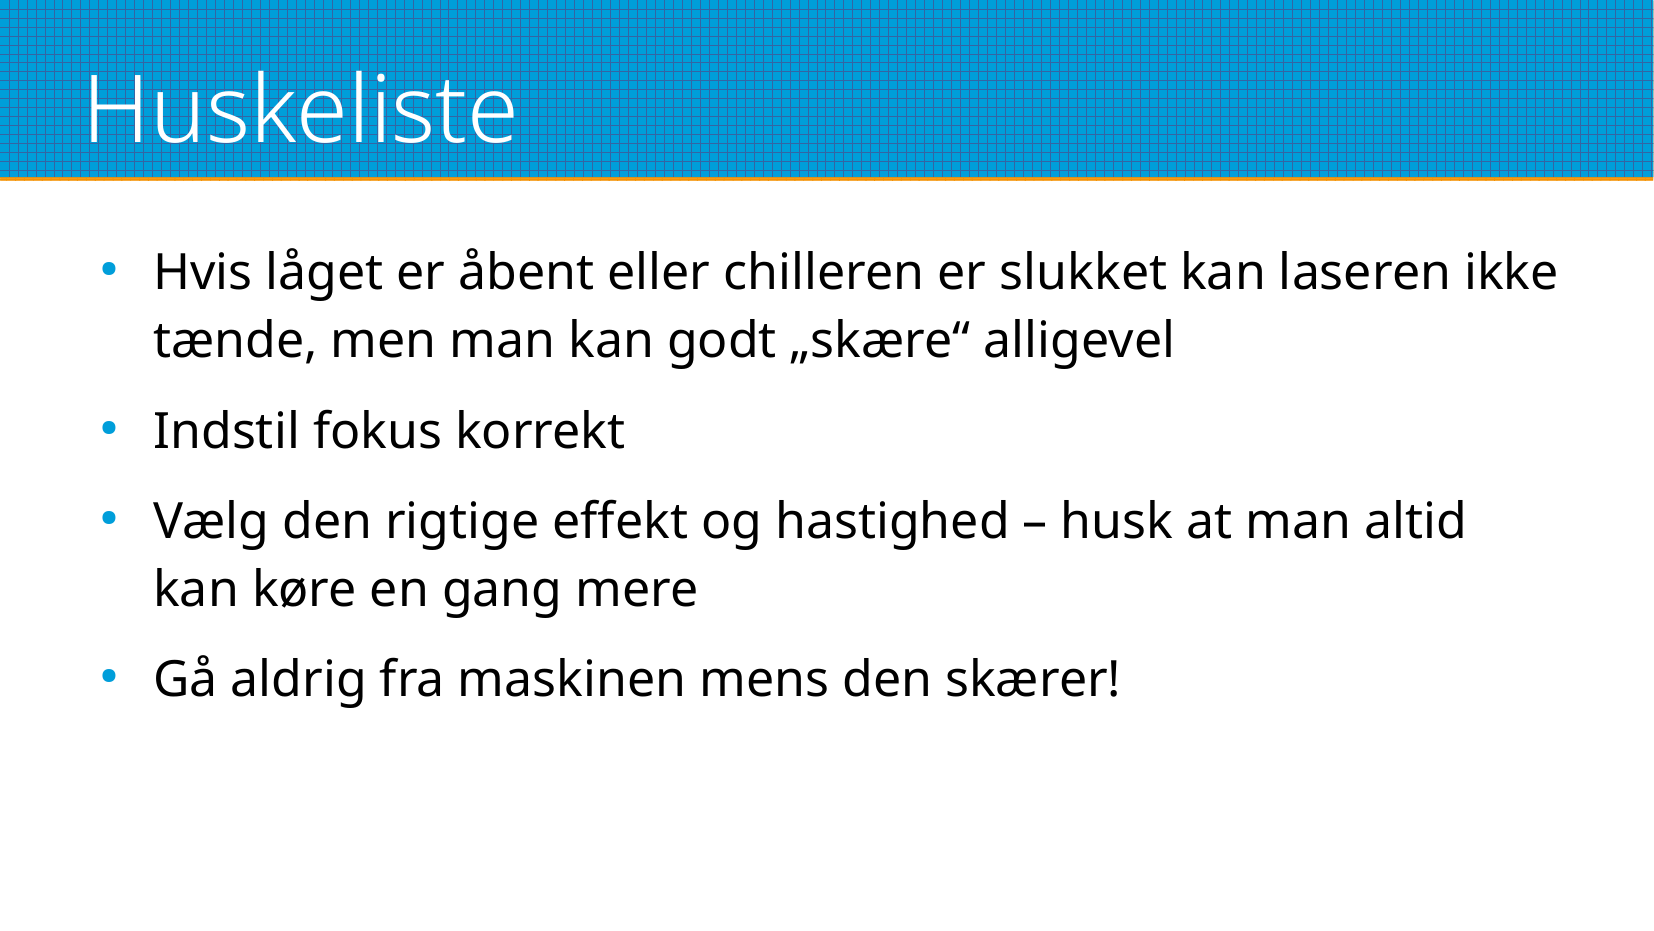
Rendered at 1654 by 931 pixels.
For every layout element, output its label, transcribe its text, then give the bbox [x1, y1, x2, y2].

list Hvis låget er åbent eller chilleren er slukket kan laseren ikke tænde, men man kan godt „skære“ alligevel Indstil fokus korrekt Vælg den rigtige effekt og hastighed – husk at man altid kan køre en gang mere Gå aldrig fra maskinen mens den skærer! [82, 236, 1563, 811]
title Huskeliste [82, 14, 1571, 171]
